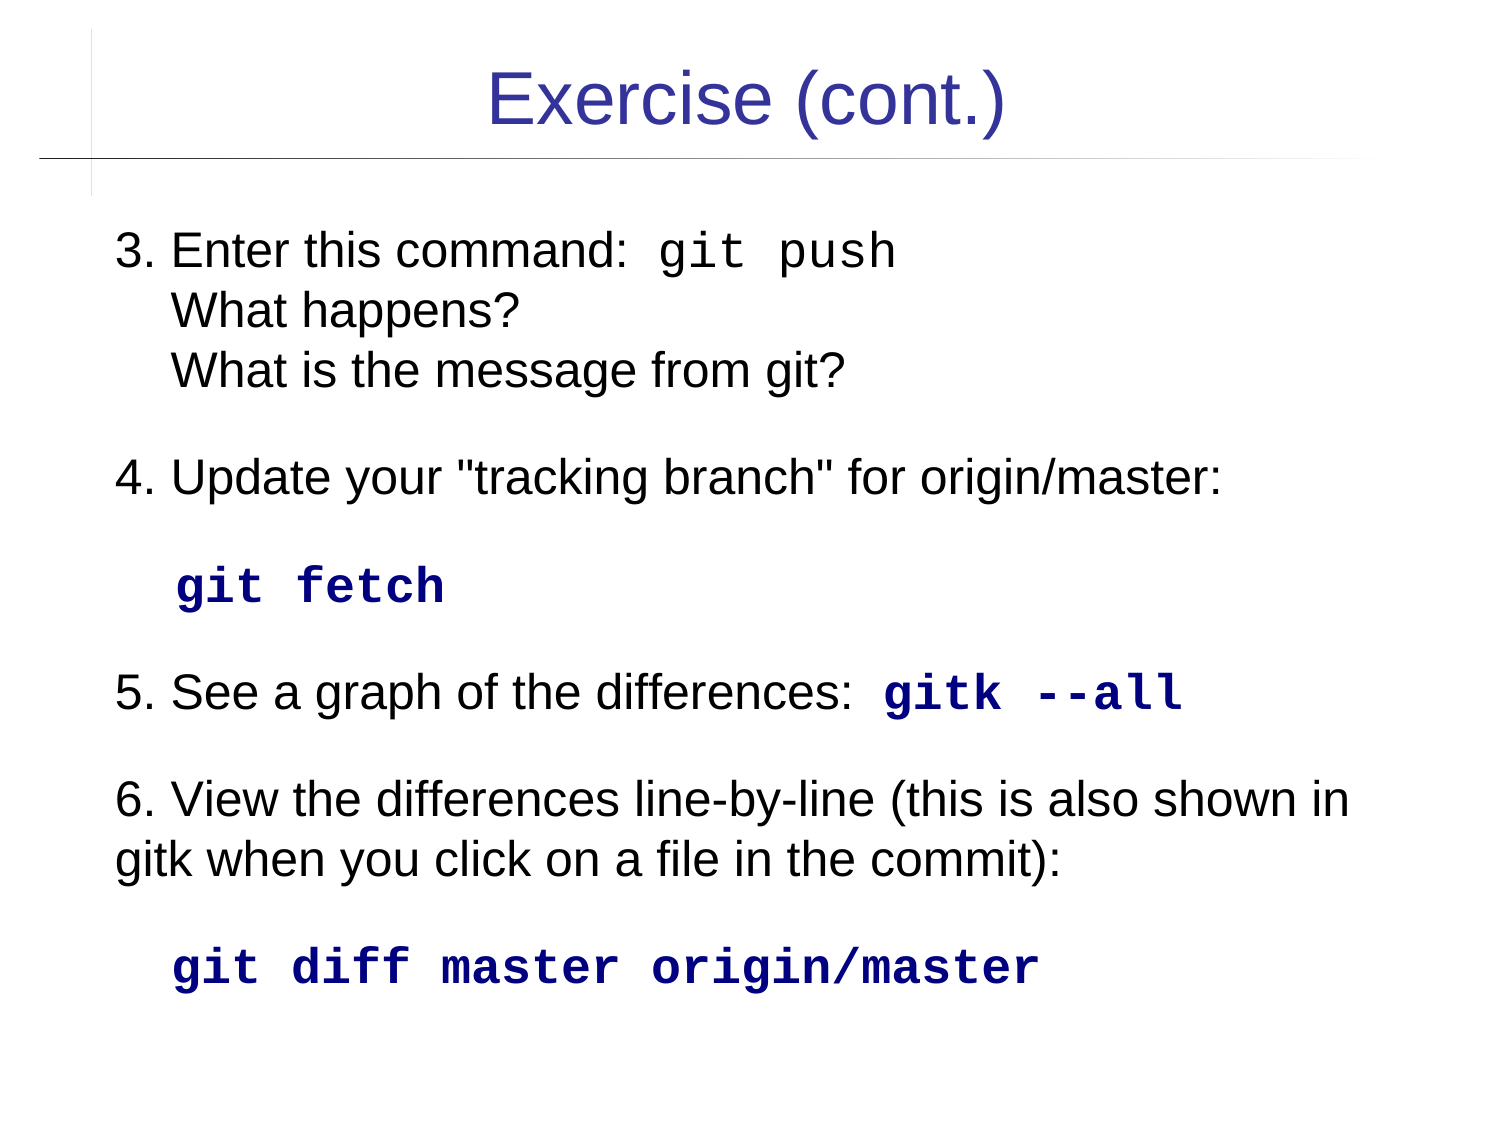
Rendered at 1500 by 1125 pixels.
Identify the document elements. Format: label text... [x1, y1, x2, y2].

list 3. Enter this command: git push What happens? What is the message from git? 4. Update your "tracking branch" for origin/master: git fetch 5. See a graph of the differences: gitk --all 6. View the differences line-by-line (this is also shown in gitk when you click on a file in the commit): git diff master origin/master [100, 209, 1394, 1021]
title Exercise (cont.) [100, 41, 1394, 148]
